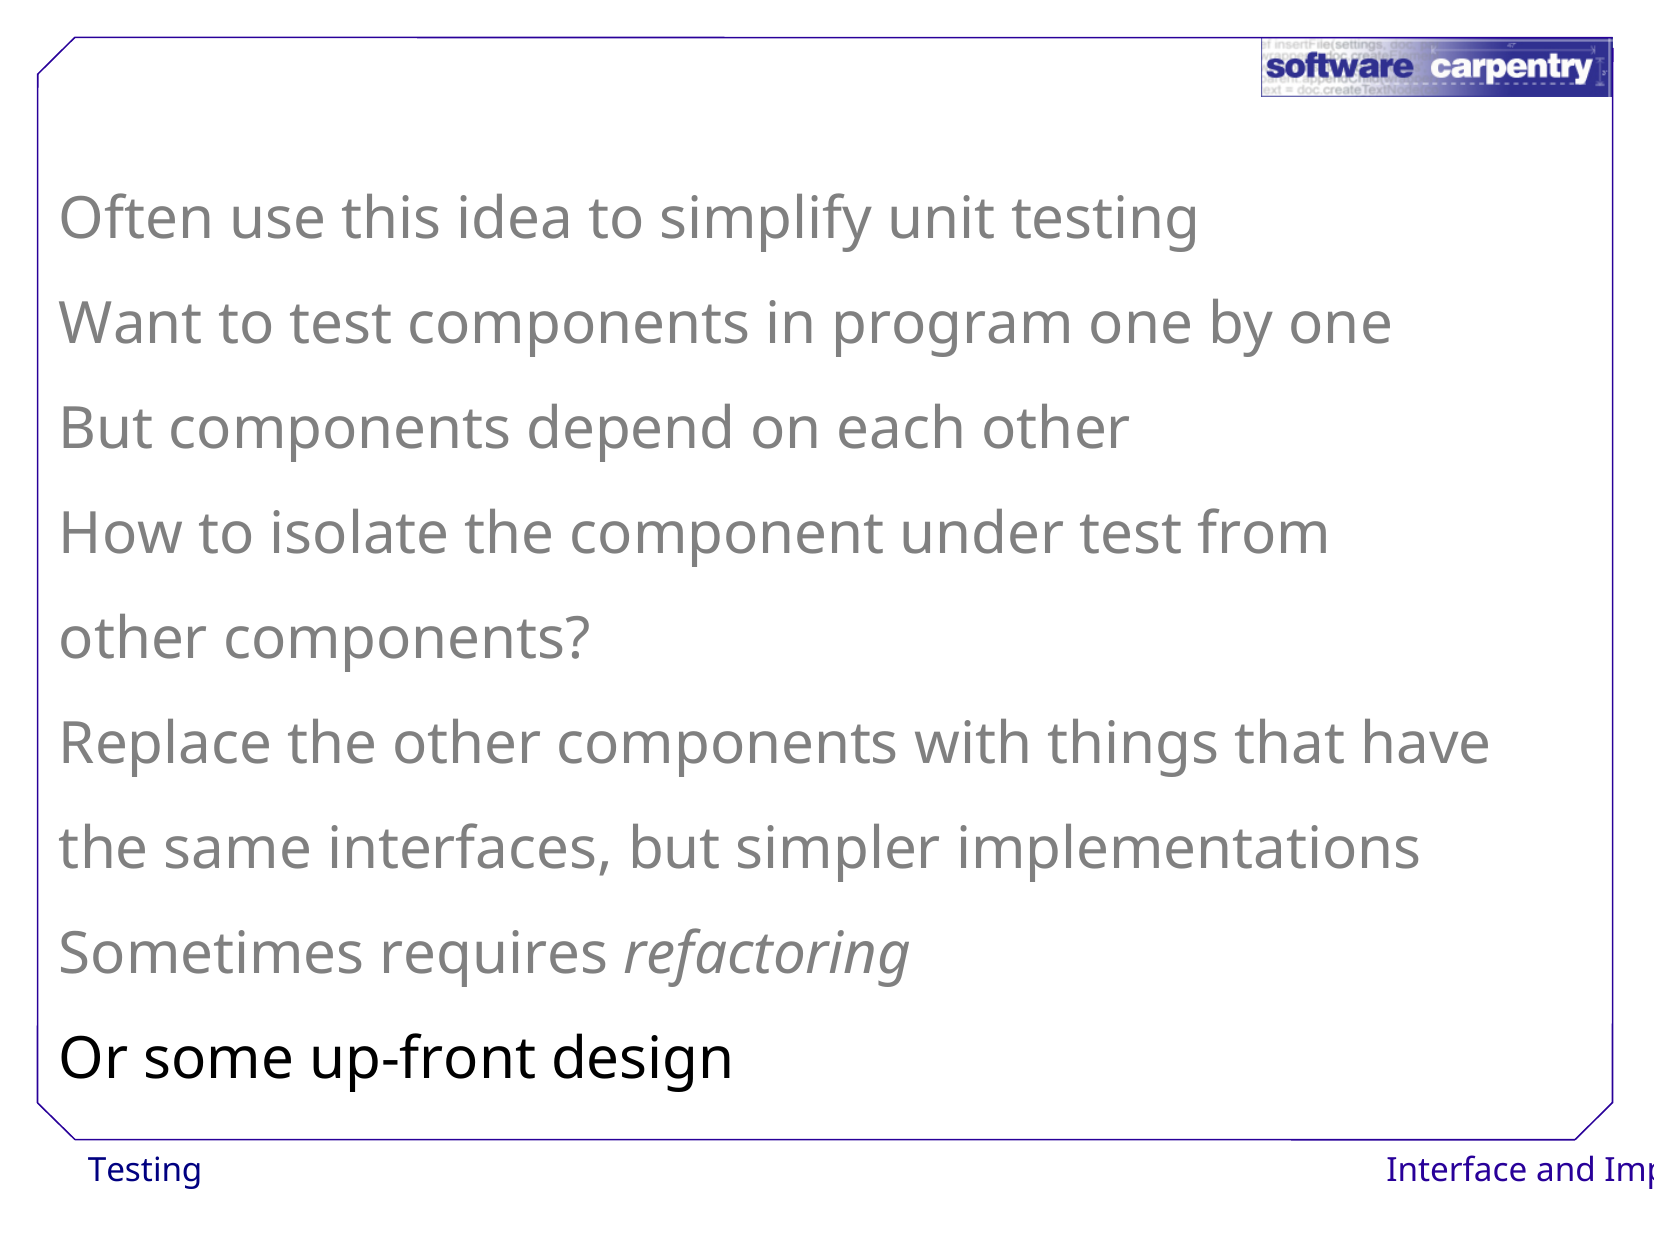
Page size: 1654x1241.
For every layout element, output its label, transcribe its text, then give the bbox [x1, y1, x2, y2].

picture [1261, 39, 1613, 97]
text_box Often use this idea to simplify unit testing Want to test components in program one by one But components depend on each other How to isolate the component under test from other components? Replace the other components with things that have the same interfaces, but simpler implementations Sometimes requires refactoring Or some up-front design [44, 138, 1654, 1098]
